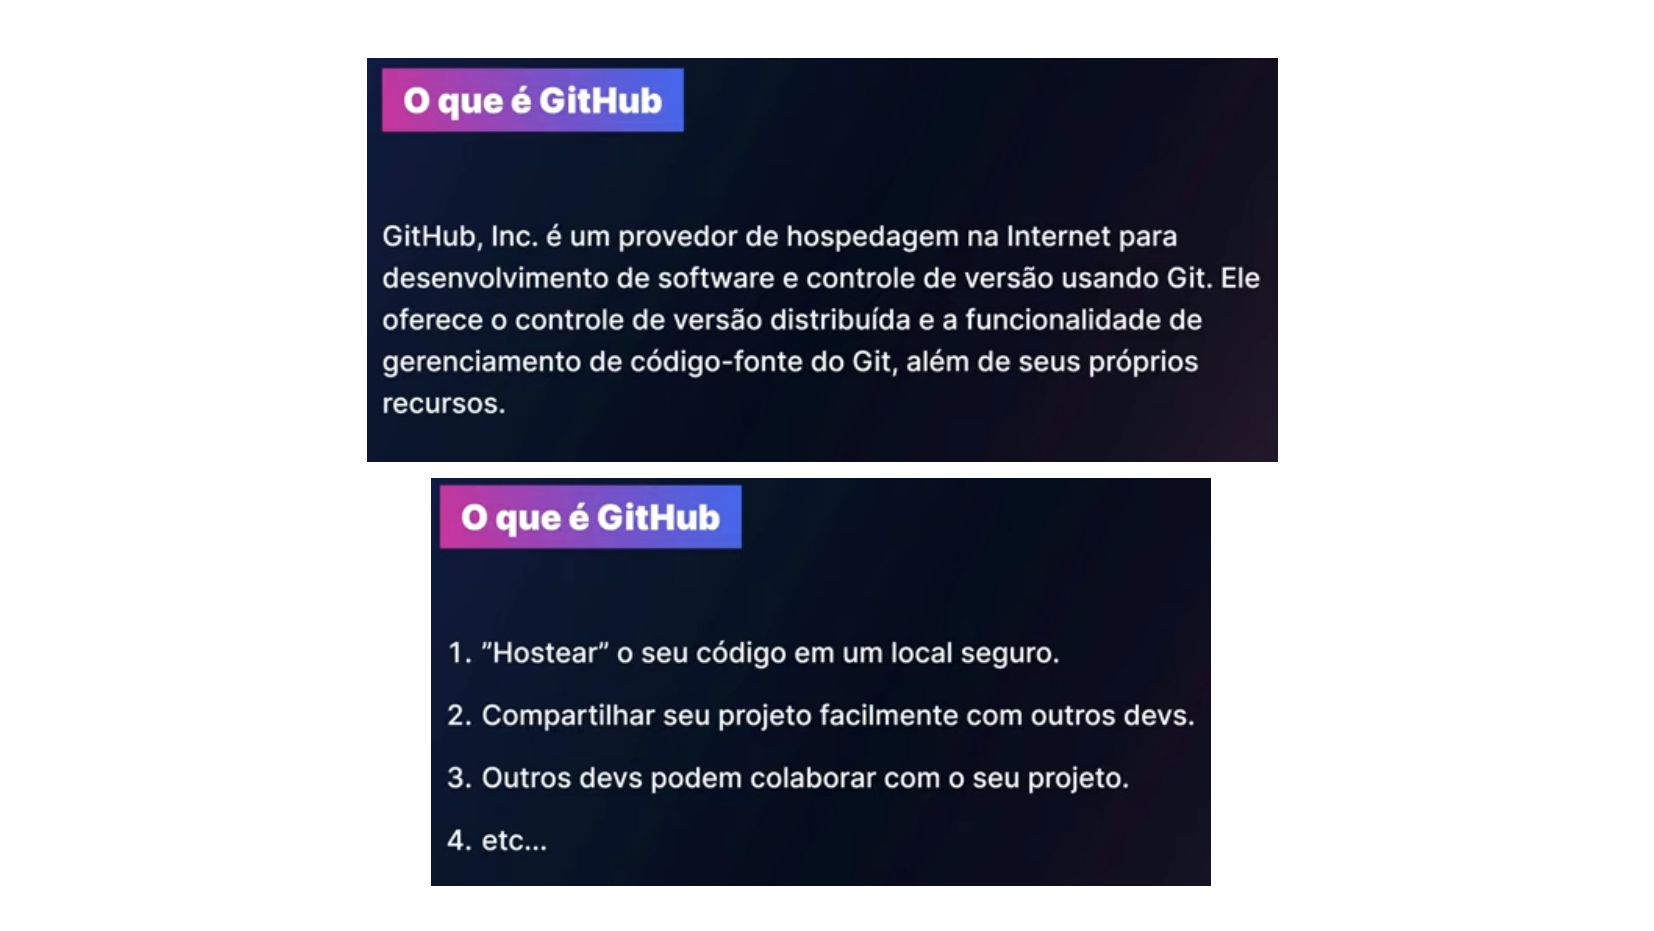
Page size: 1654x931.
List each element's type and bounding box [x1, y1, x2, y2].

picture [431, 478, 1211, 886]
picture [367, 58, 1278, 463]
